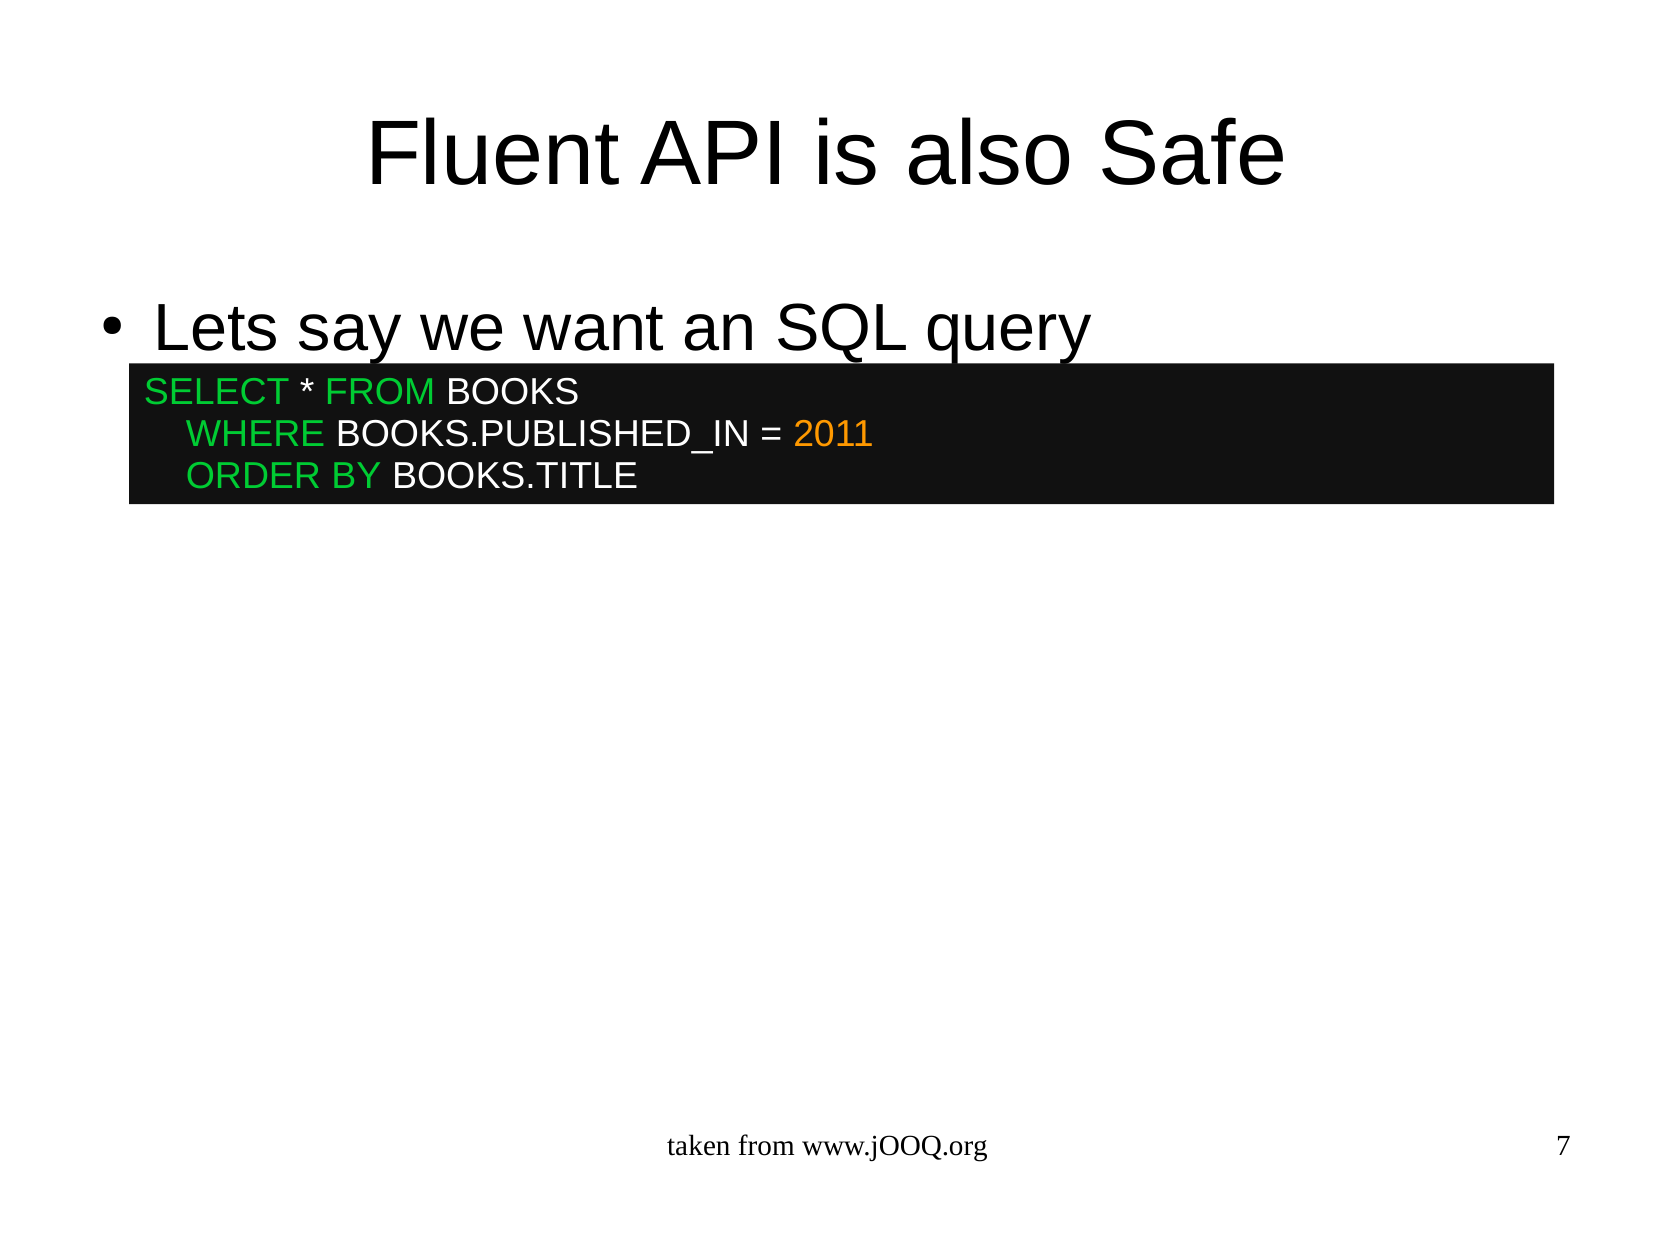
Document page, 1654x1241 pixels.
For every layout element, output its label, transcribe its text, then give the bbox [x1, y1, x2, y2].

title Fluent API is also Safe [82, 49, 1571, 257]
list Lets say we want an SQL query [82, 290, 1571, 1010]
text_box SELECT * FROM BOOKS WHERE BOOKS.PUBLISHED_IN = 2011 ORDER BY BOOKS.TITLE [129, 363, 1555, 505]
